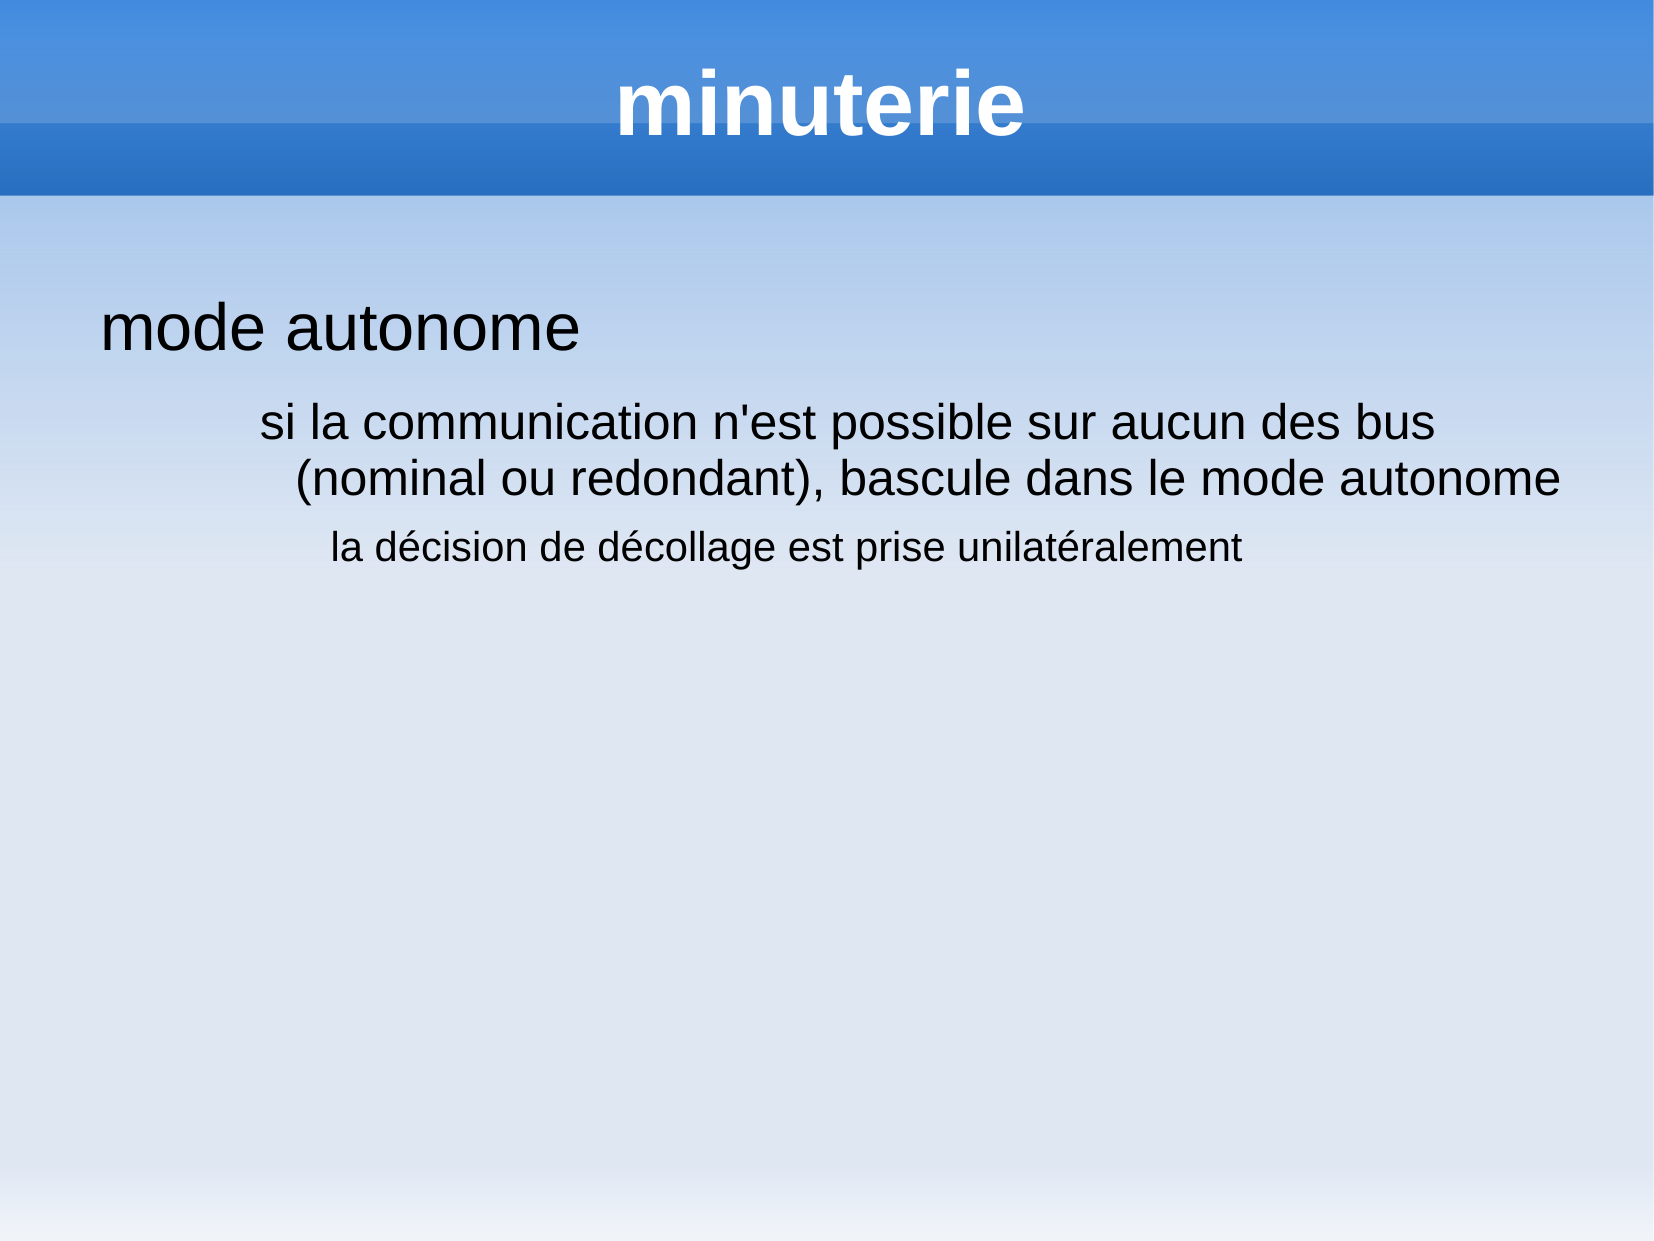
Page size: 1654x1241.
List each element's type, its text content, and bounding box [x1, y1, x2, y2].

list mode autonome si la communication n'est possible sur aucun des bus (nominal ou redondant), bascule dans le mode autonome la décision de décollage est prise unilatéralement [82, 290, 1571, 1094]
title minuterie [76, 7, 1565, 200]
picture [0, 0, 1654, 1241]
